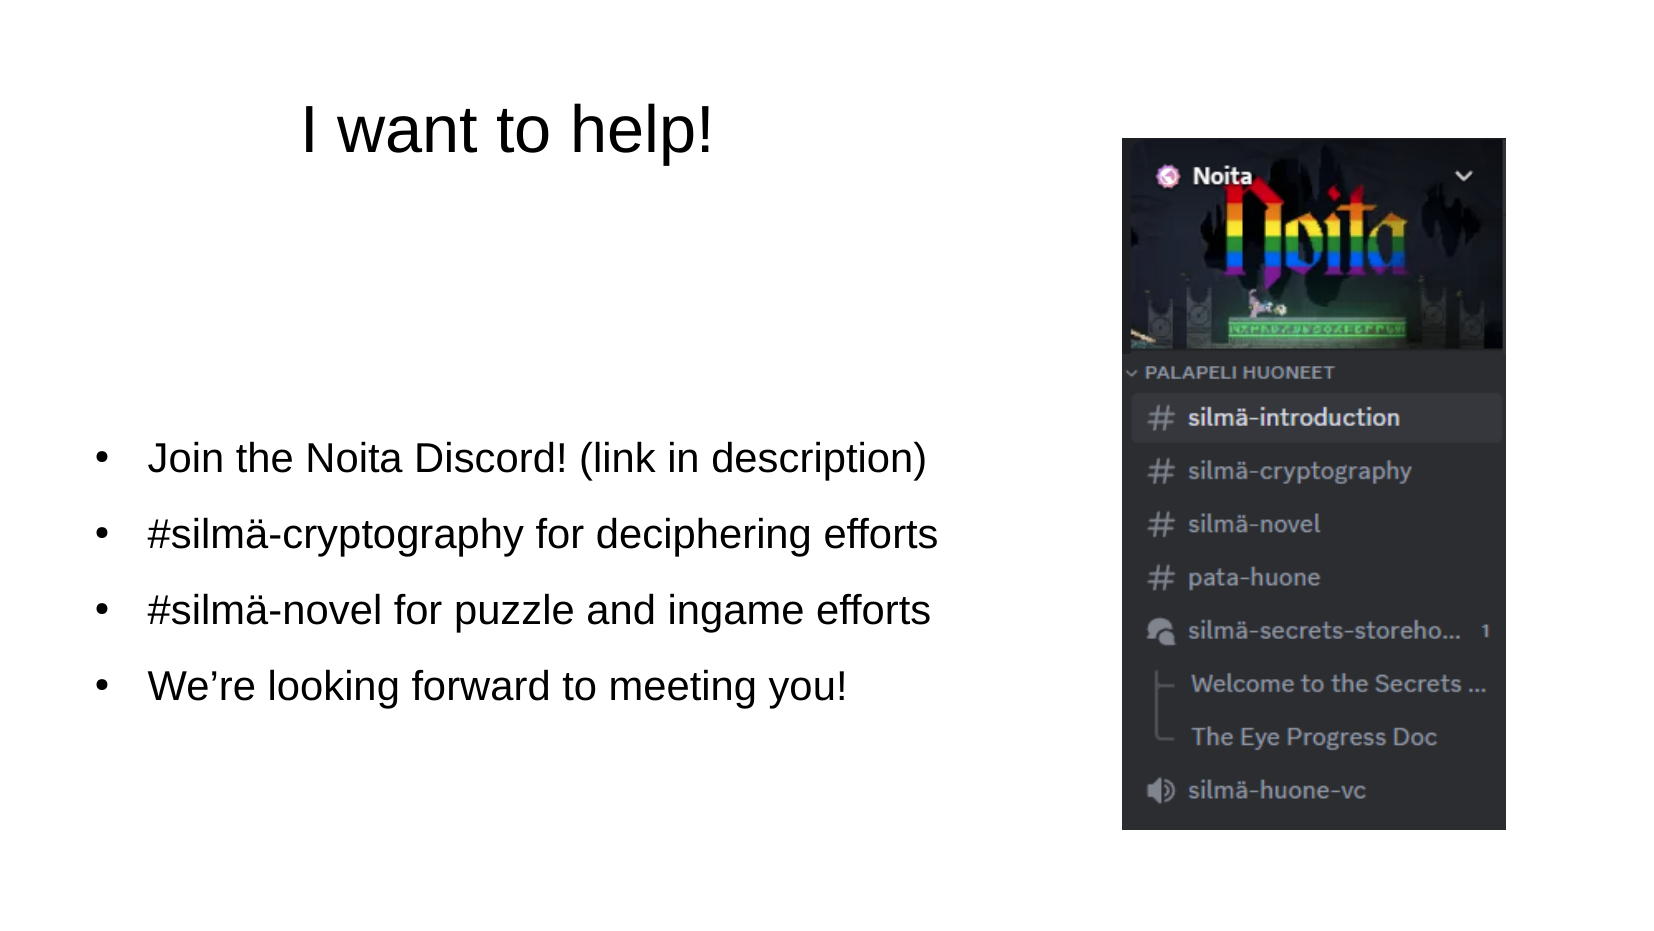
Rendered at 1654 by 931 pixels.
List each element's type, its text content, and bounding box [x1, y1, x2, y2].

list Join the Noita Discord! (link in description) #silmä-cryptography for deciphering efforts #silmä-novel for puzzle and ingame efforts We’re looking forward to meeting you! [76, 354, 1565, 894]
title I want to help! [0, 51, 1252, 207]
picture [1122, 138, 1506, 830]
